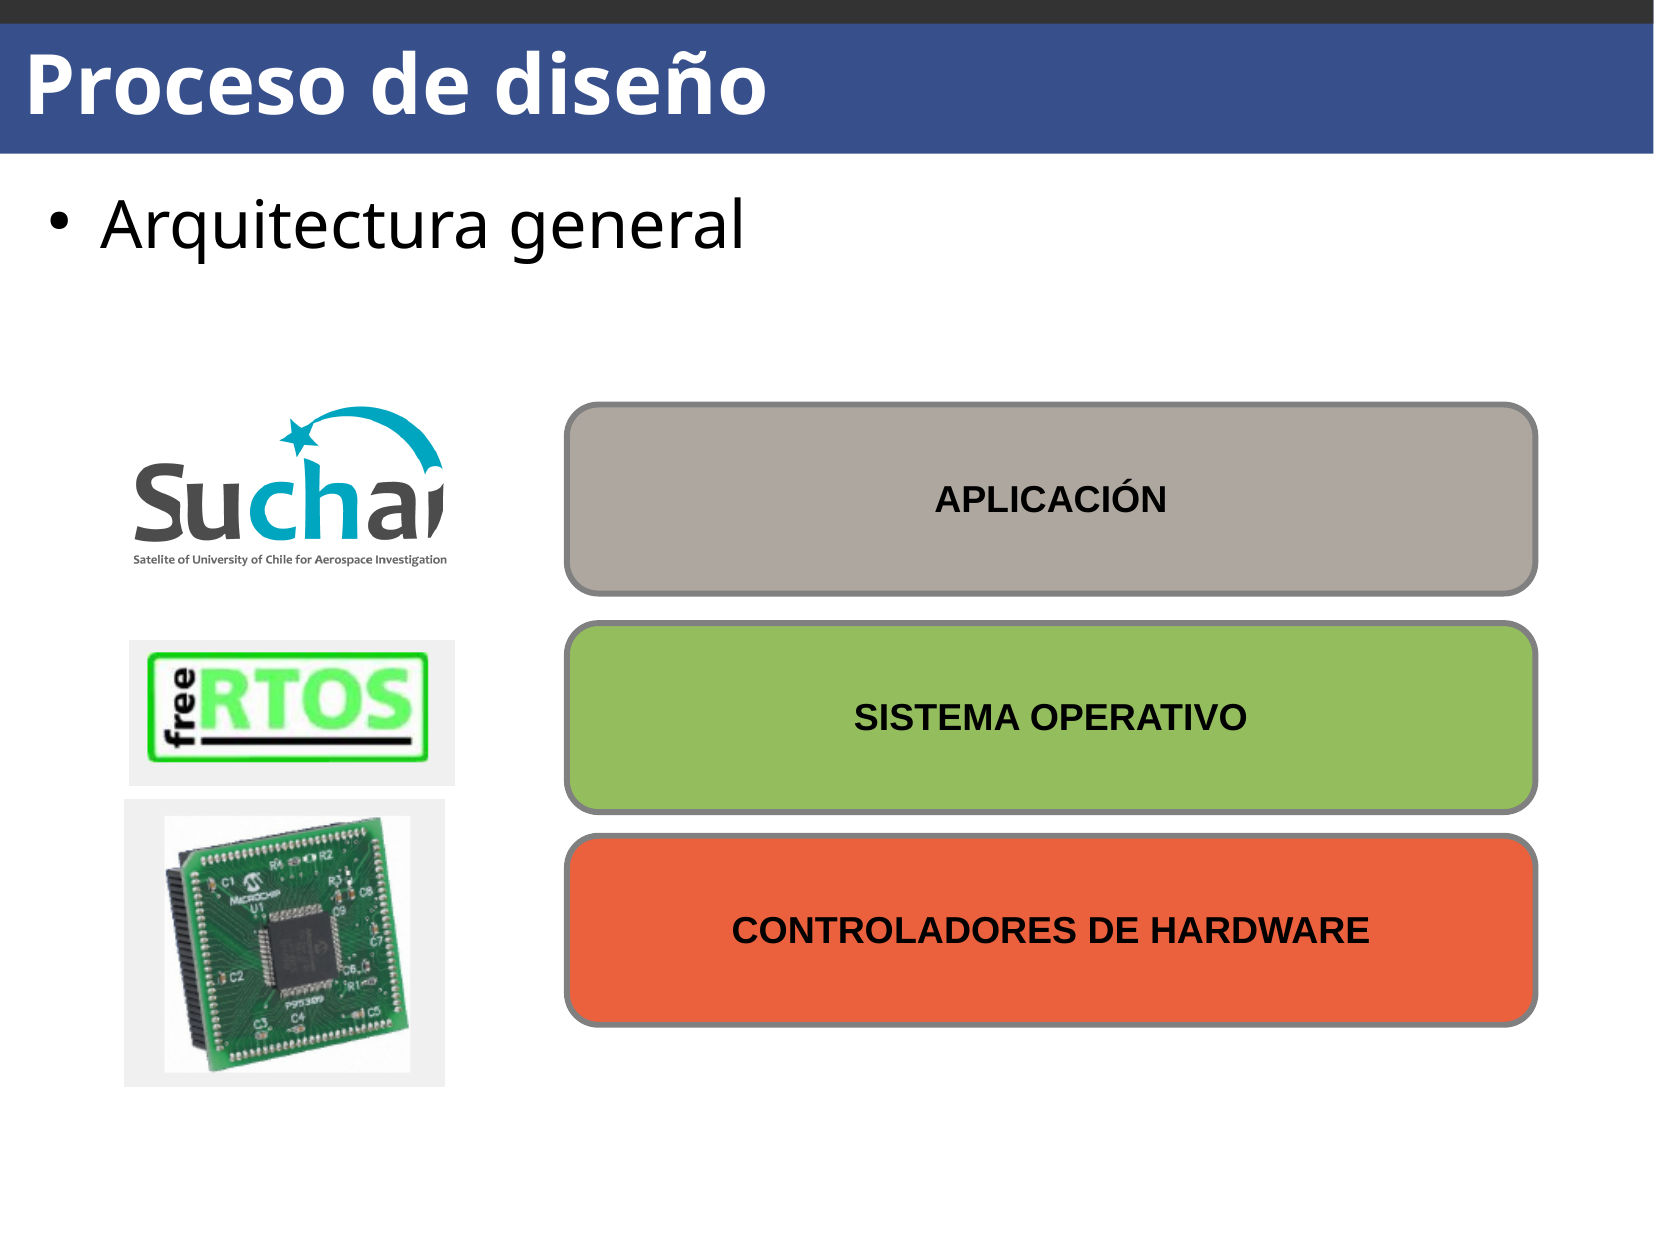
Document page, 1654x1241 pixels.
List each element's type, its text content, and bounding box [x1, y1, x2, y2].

text_box CONTROLADORES DE HARDWARE [566, 835, 1536, 1025]
list Arquitectura general [29, 177, 1625, 1189]
picture [124, 799, 445, 1087]
title Proceso de diseño [23, 17, 1630, 148]
text_box APLICACIÓN [566, 404, 1536, 594]
text_box SISTEMA OPERATIVO [566, 623, 1536, 813]
picture [129, 640, 455, 786]
picture [129, 404, 452, 568]
